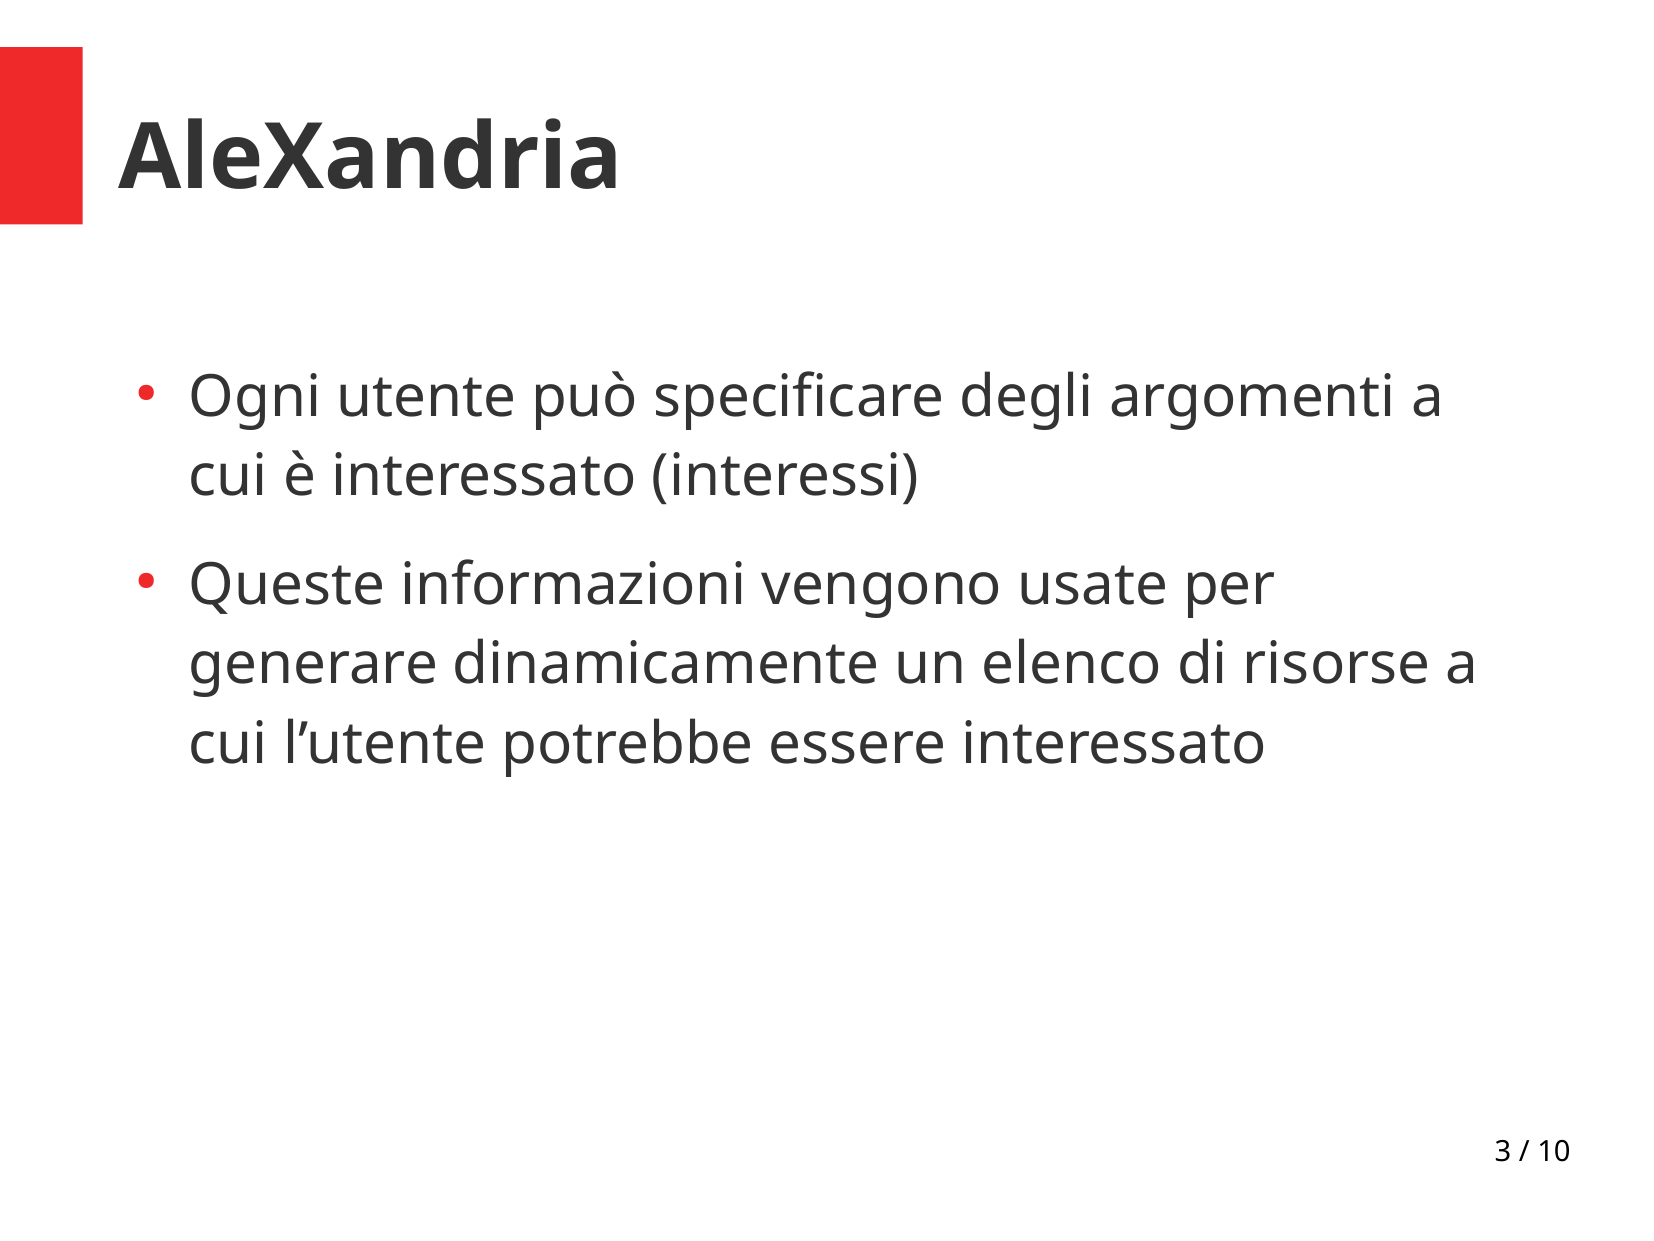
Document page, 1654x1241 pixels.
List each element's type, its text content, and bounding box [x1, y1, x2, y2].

title AleXandria [118, 49, 1571, 257]
list Ogni utente può specificare degli argomenti a cui è interessato (interessi) Queste informazioni vengono usate per generare dinamicamente un elenco di risorse a cui l’utente potrebbe essere interessato [118, 354, 1536, 1074]
